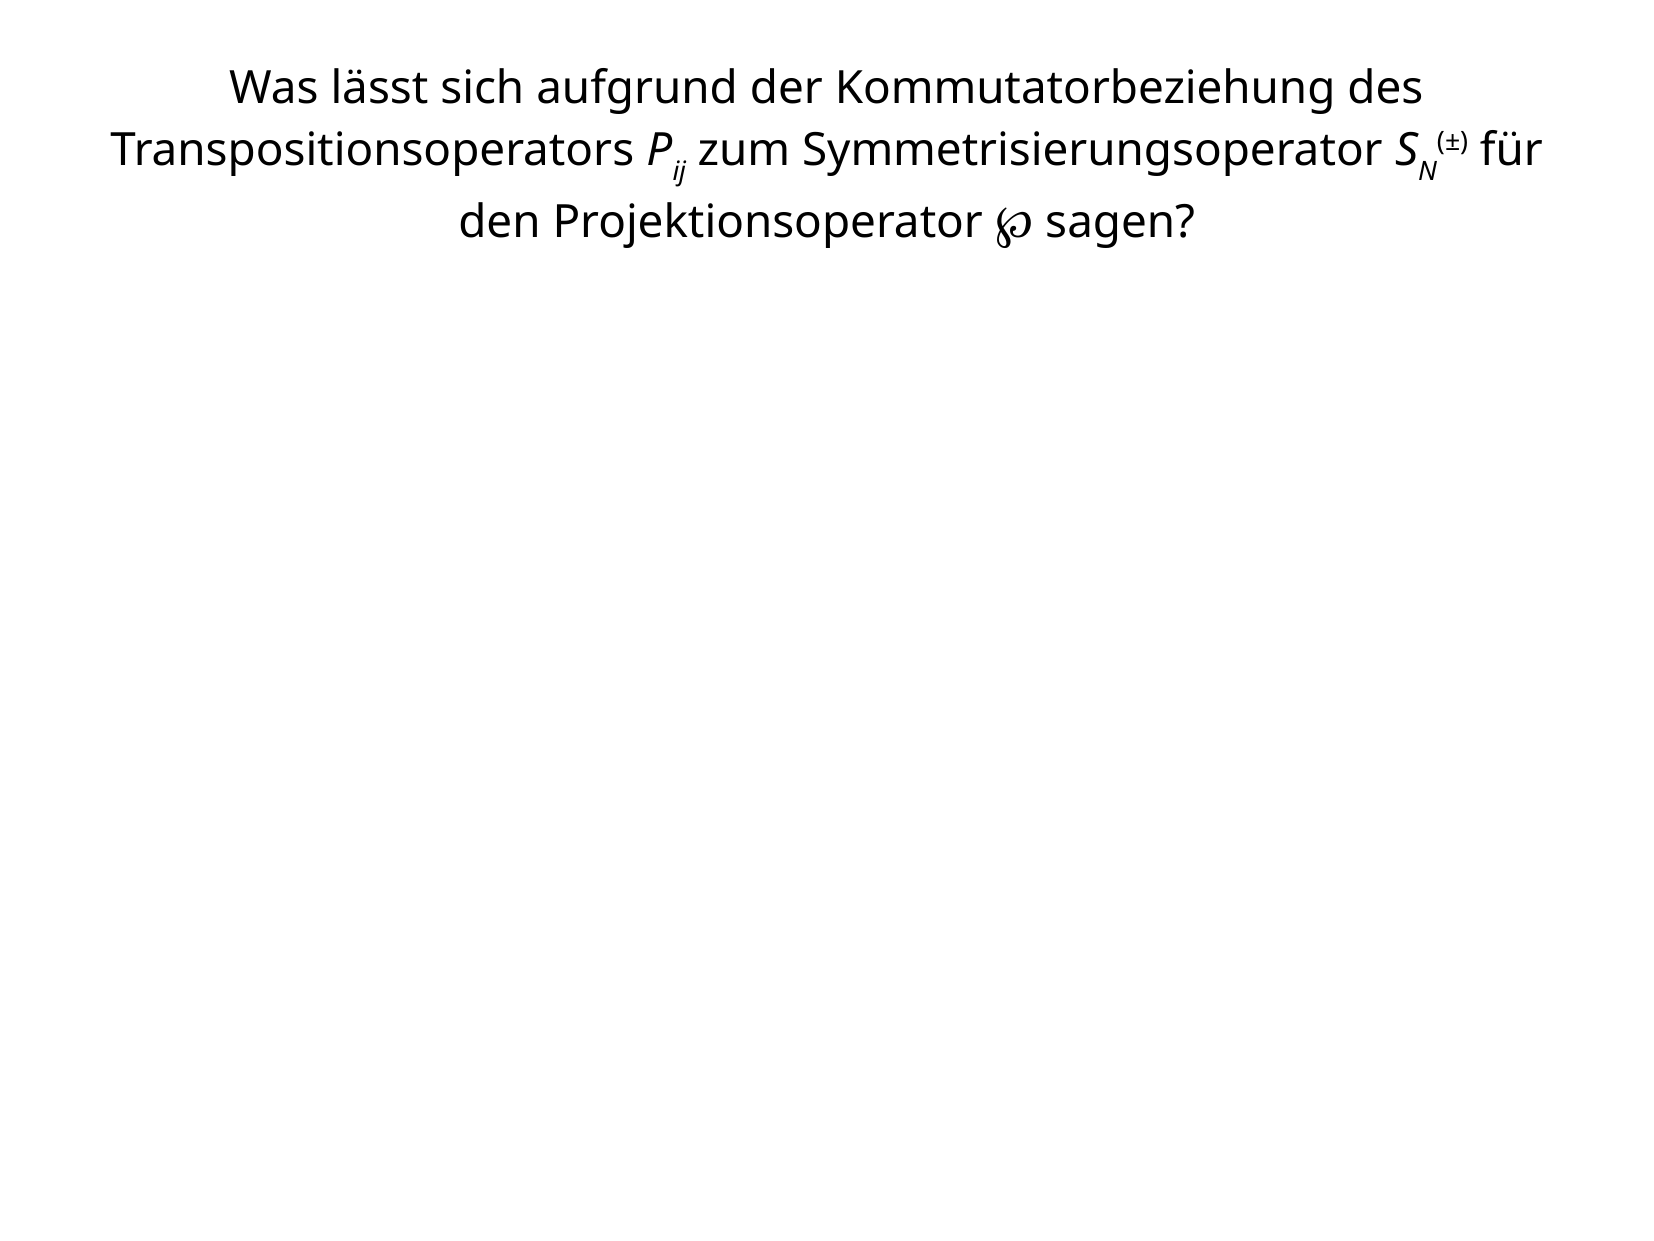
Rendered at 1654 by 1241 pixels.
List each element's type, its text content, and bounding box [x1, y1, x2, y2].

title Was lässt sich aufgrund der Kommutatorbeziehung des Transpositionsoperators Pij zum Symmetrisierungsoperator SN(±) für den Projektionsoperator ℘ sagen? [82, 49, 1571, 257]
